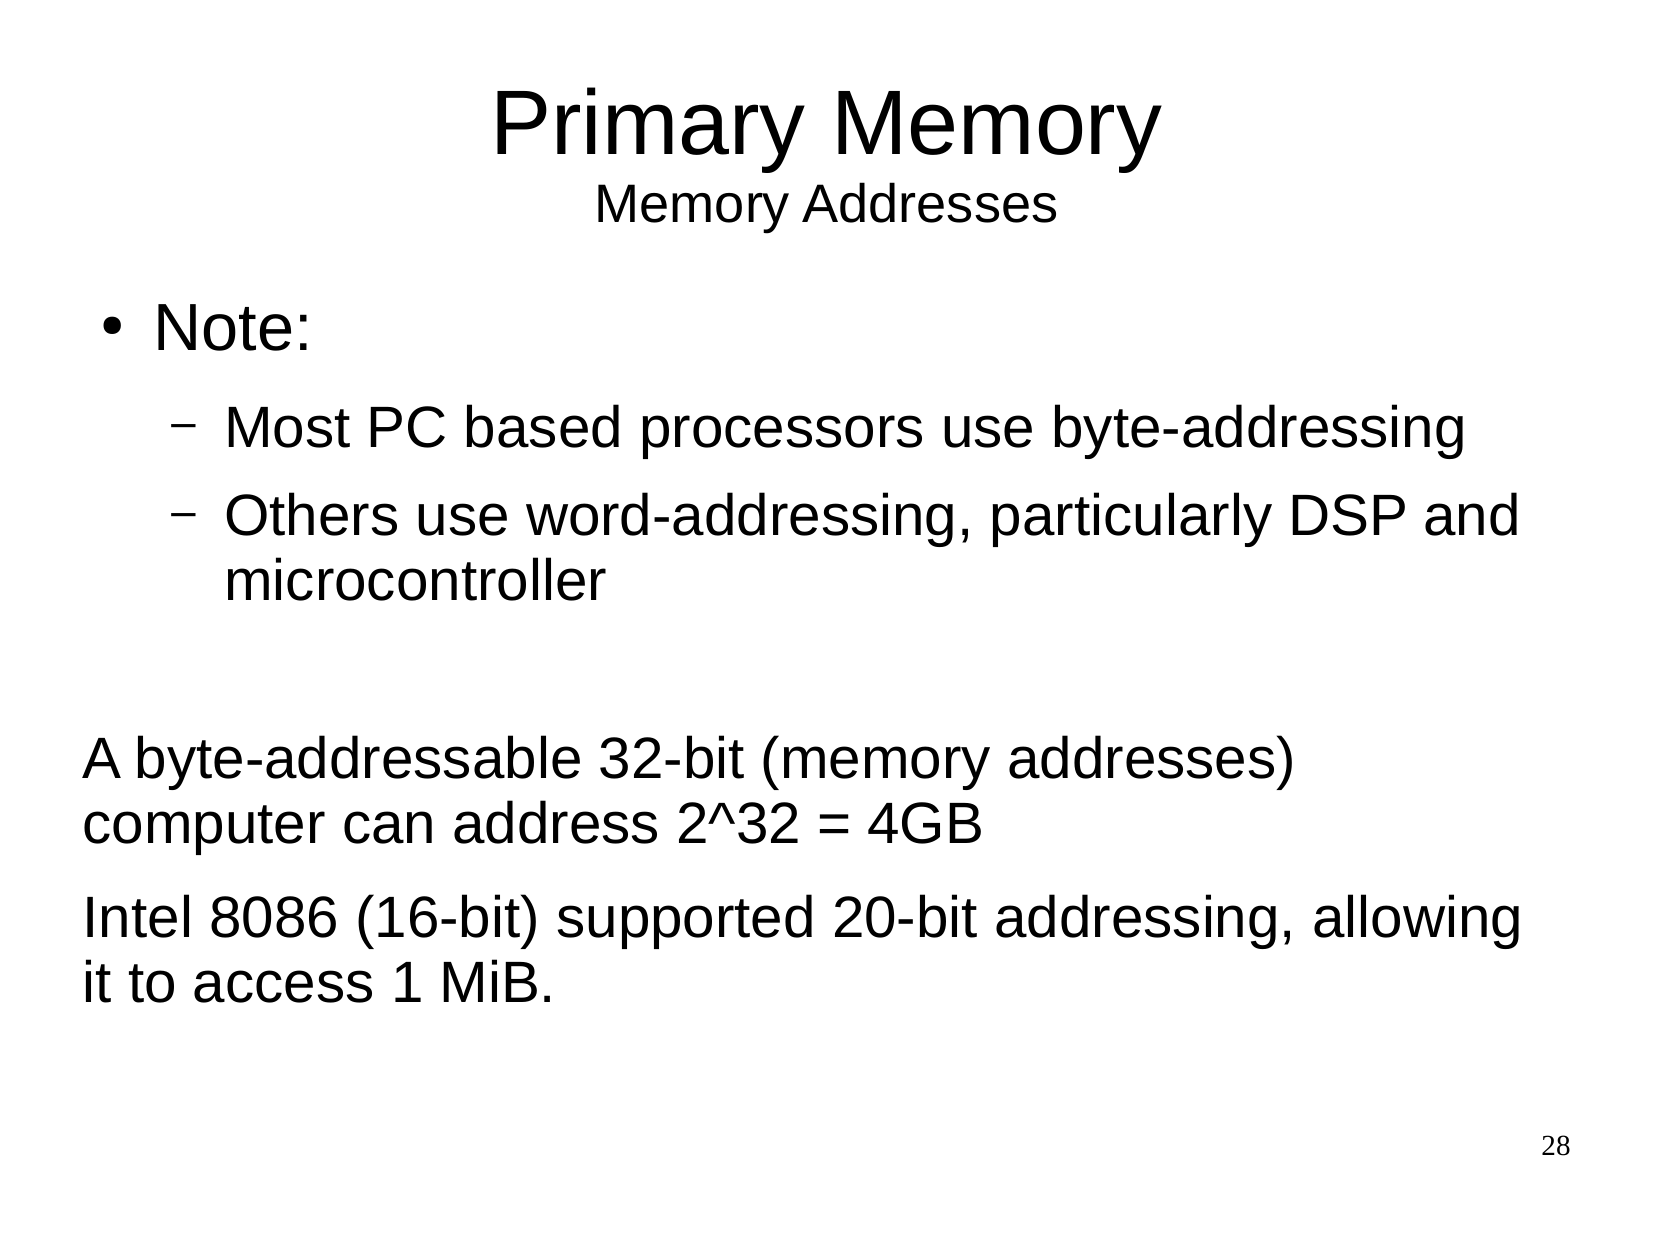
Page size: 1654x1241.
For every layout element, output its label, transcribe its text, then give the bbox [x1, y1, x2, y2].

list Note: Most PC based processors use byte-addressing Others use word-addressing, particularly DSP and microcontroller A byte-addressable 32-bit (memory addresses) computer can address 2^32 = 4GB Intel 8086 (16-bit) supported 20-bit addressing, allowing it to access 1 MiB. [82, 290, 1538, 1134]
title Primary Memory Memory Addresses [82, 49, 1571, 257]
